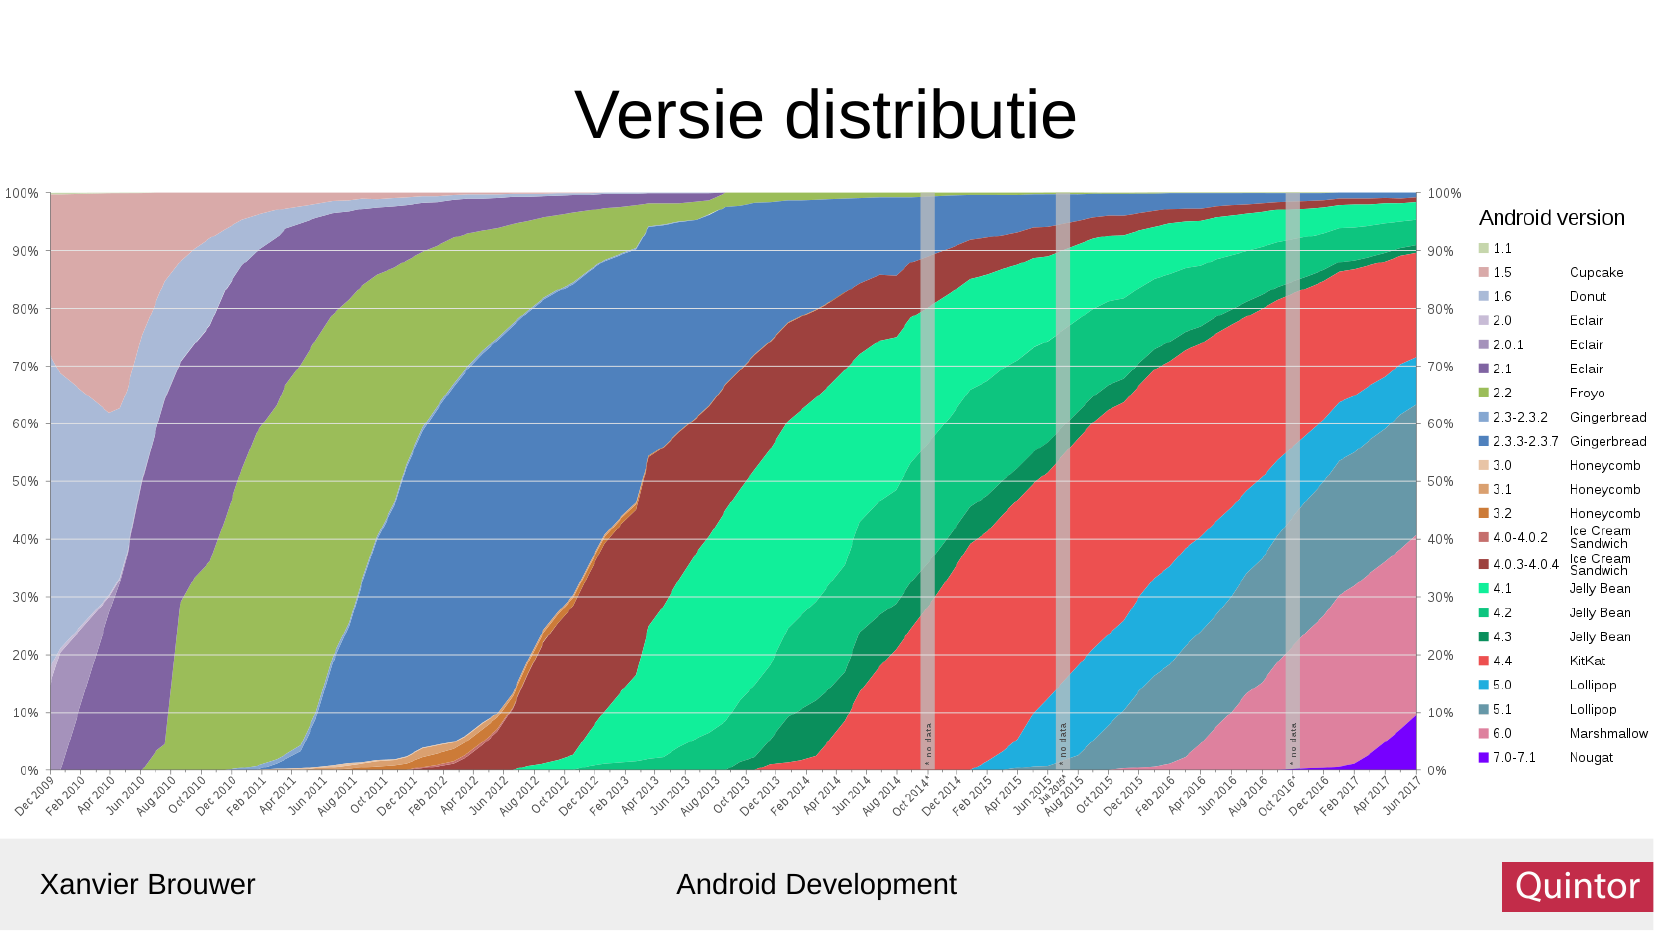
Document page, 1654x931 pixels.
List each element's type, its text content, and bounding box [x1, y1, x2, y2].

title Versie distributie [82, 37, 1571, 183]
picture [0, 183, 1654, 821]
picture [1502, 862, 1654, 912]
